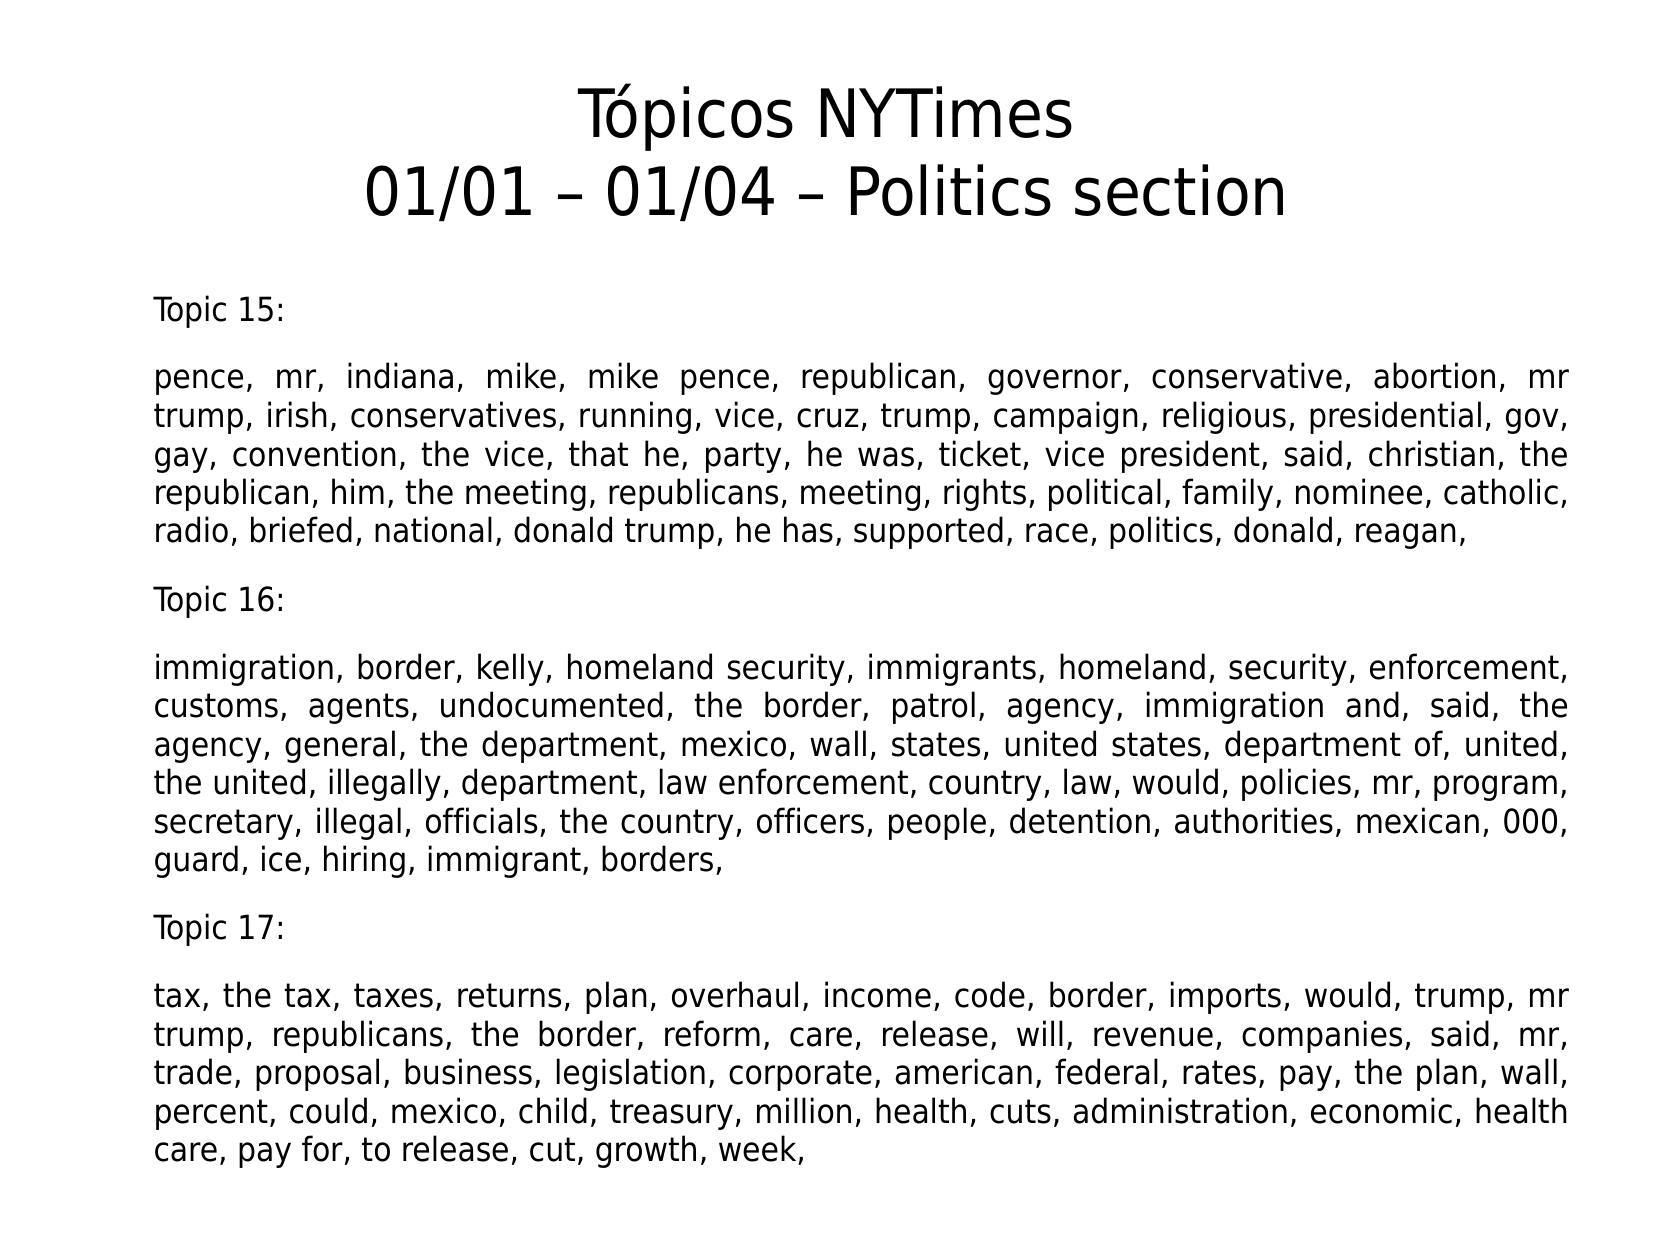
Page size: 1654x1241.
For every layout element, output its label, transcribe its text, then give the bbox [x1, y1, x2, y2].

title Tópicos NYTimes 01/01 – 01/04 – Politics section [82, 49, 1571, 257]
list Topic 15: pence, mr, indiana, mike, mike pence, republican, governor, conservative, abortion, mr trump, irish, conservatives, running, vice, cruz, trump, campaign, religious, presidential, gov, gay, convention, the vice, that he, party, he was, ticket, vice president, said, christian, the republican, him, the meeting, republicans, meeting, rights, political, family, nominee, catholic, radio, briefed, national, donald trump, he has, supported, race, politics, donald, reagan, Topic 16: immigration, border, kelly, homeland security, immigrants, homeland, security, enforcement, customs, agents, undocumented, the border, patrol, agency, immigration and, said, the agency, general, the department, mexico, wall, states, united states, department of, united, the united, illegally, department, law enforcement, country, law, would, policies, mr, program, secretary, illegal, officials, the country, officers, people, detention, authorities, mexican, 000, guard, ice, hiring, immigrant, borders, Topic 17: tax, the tax, taxes, returns, plan, overhaul, income, code, border, imports, would, trump, mr trump, republicans, the border, reform, care, release, will, revenue, companies, said, mr, trade, proposal, business, legislation, corporate, american, federal, rates, pay, the plan, wall, percent, could, mexico, child, treasury, million, health, cuts, administration, economic, health care, pay for, to release, cut, growth, week, [82, 290, 1571, 1193]
